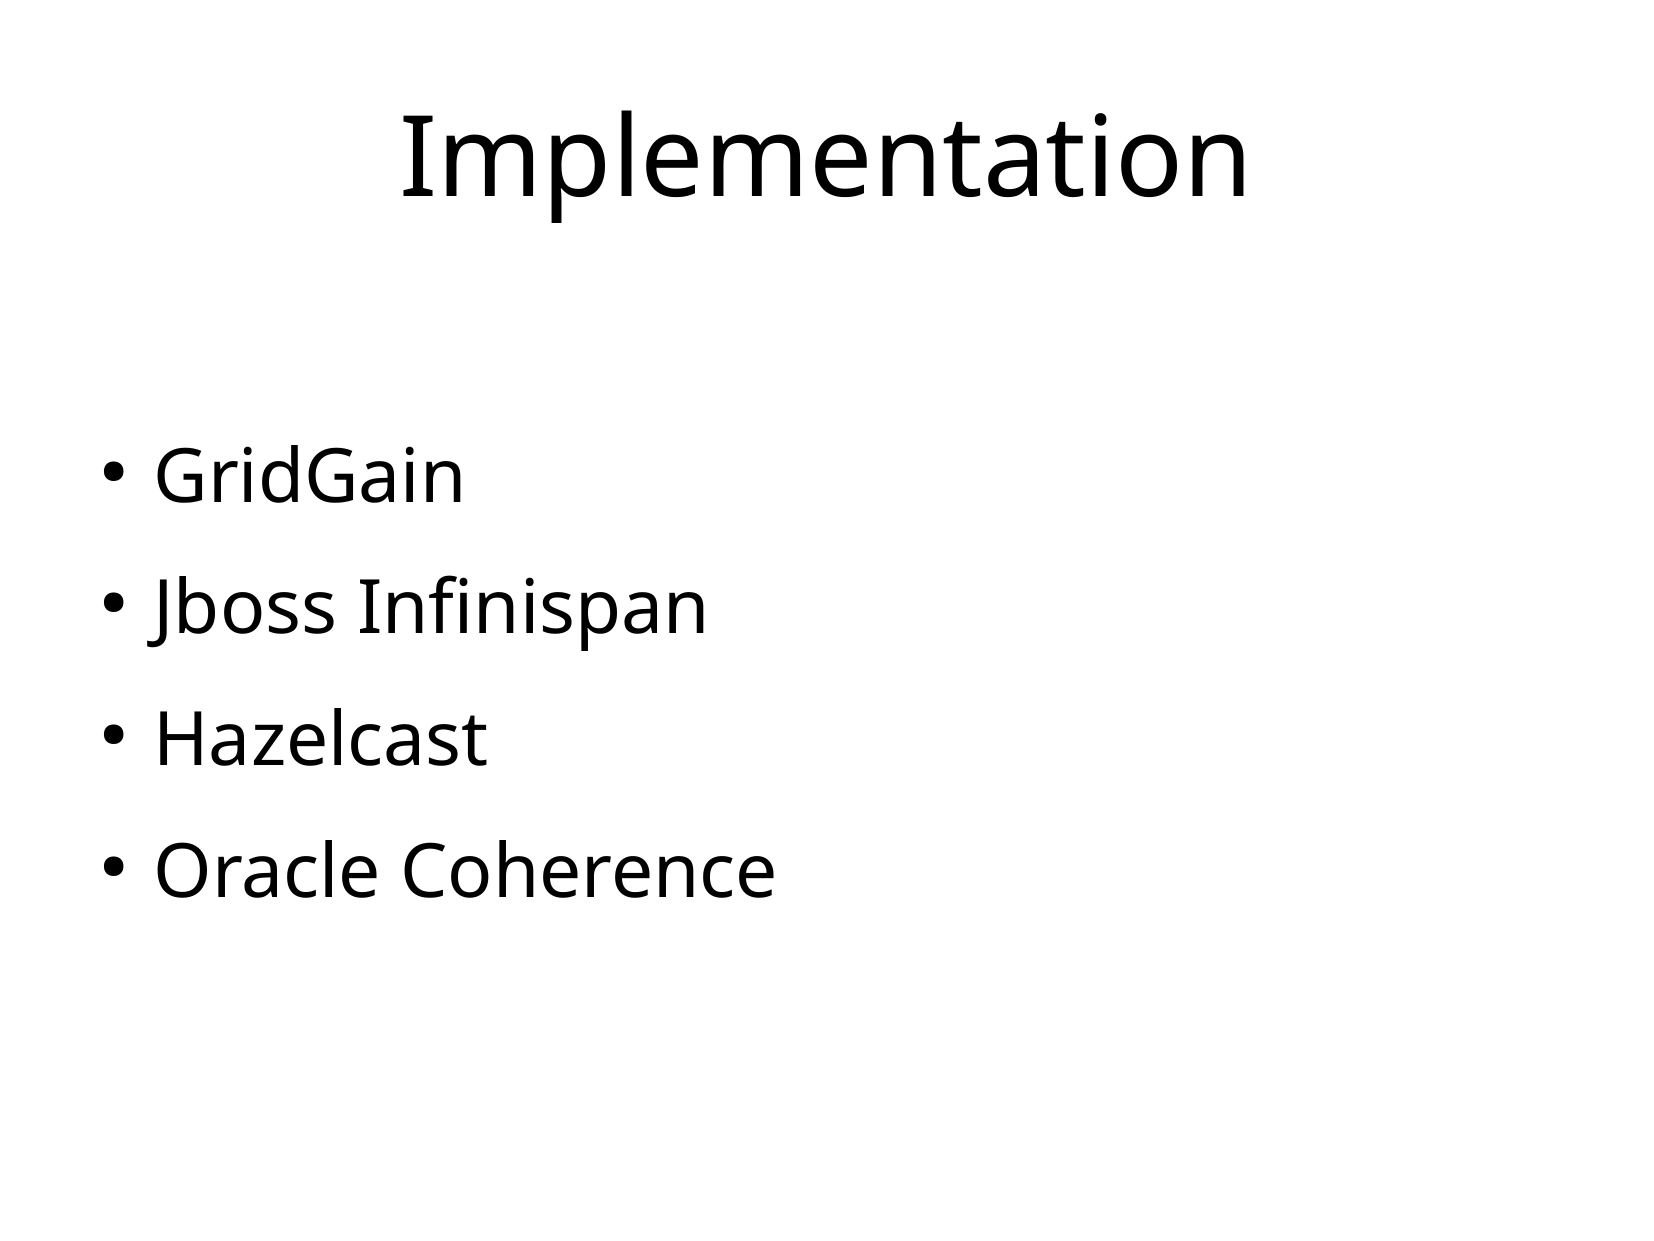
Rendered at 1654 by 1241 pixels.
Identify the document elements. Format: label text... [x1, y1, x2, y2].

title Implementation [82, 49, 1571, 257]
list GridGain Jboss Infinispan Hazelcast Oracle Coherence [82, 290, 1571, 1010]
